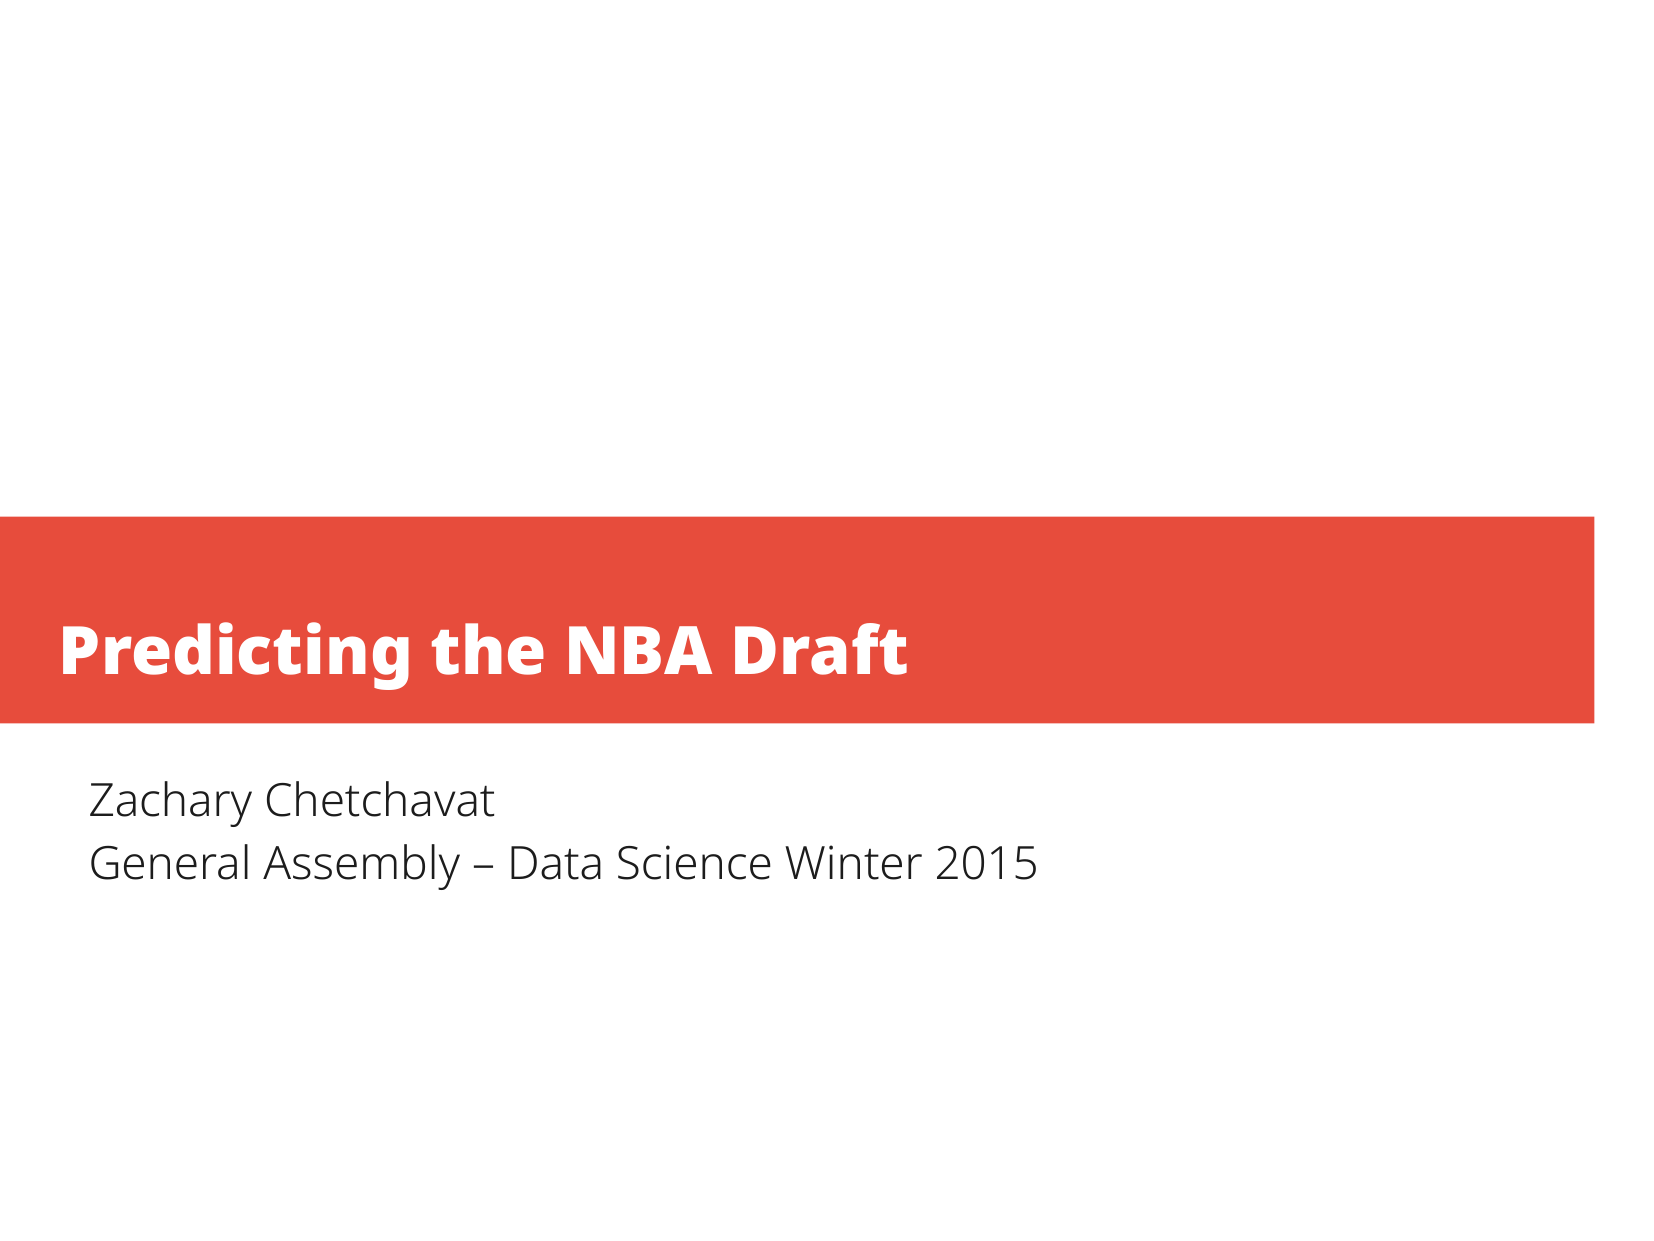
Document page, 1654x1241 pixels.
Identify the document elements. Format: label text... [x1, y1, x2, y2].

subtitle Zachary Chetchavat General Assembly – Data Science Winter 2015 [88, 767, 1595, 1182]
title Predicting the NBA Draft [59, 546, 1595, 694]
